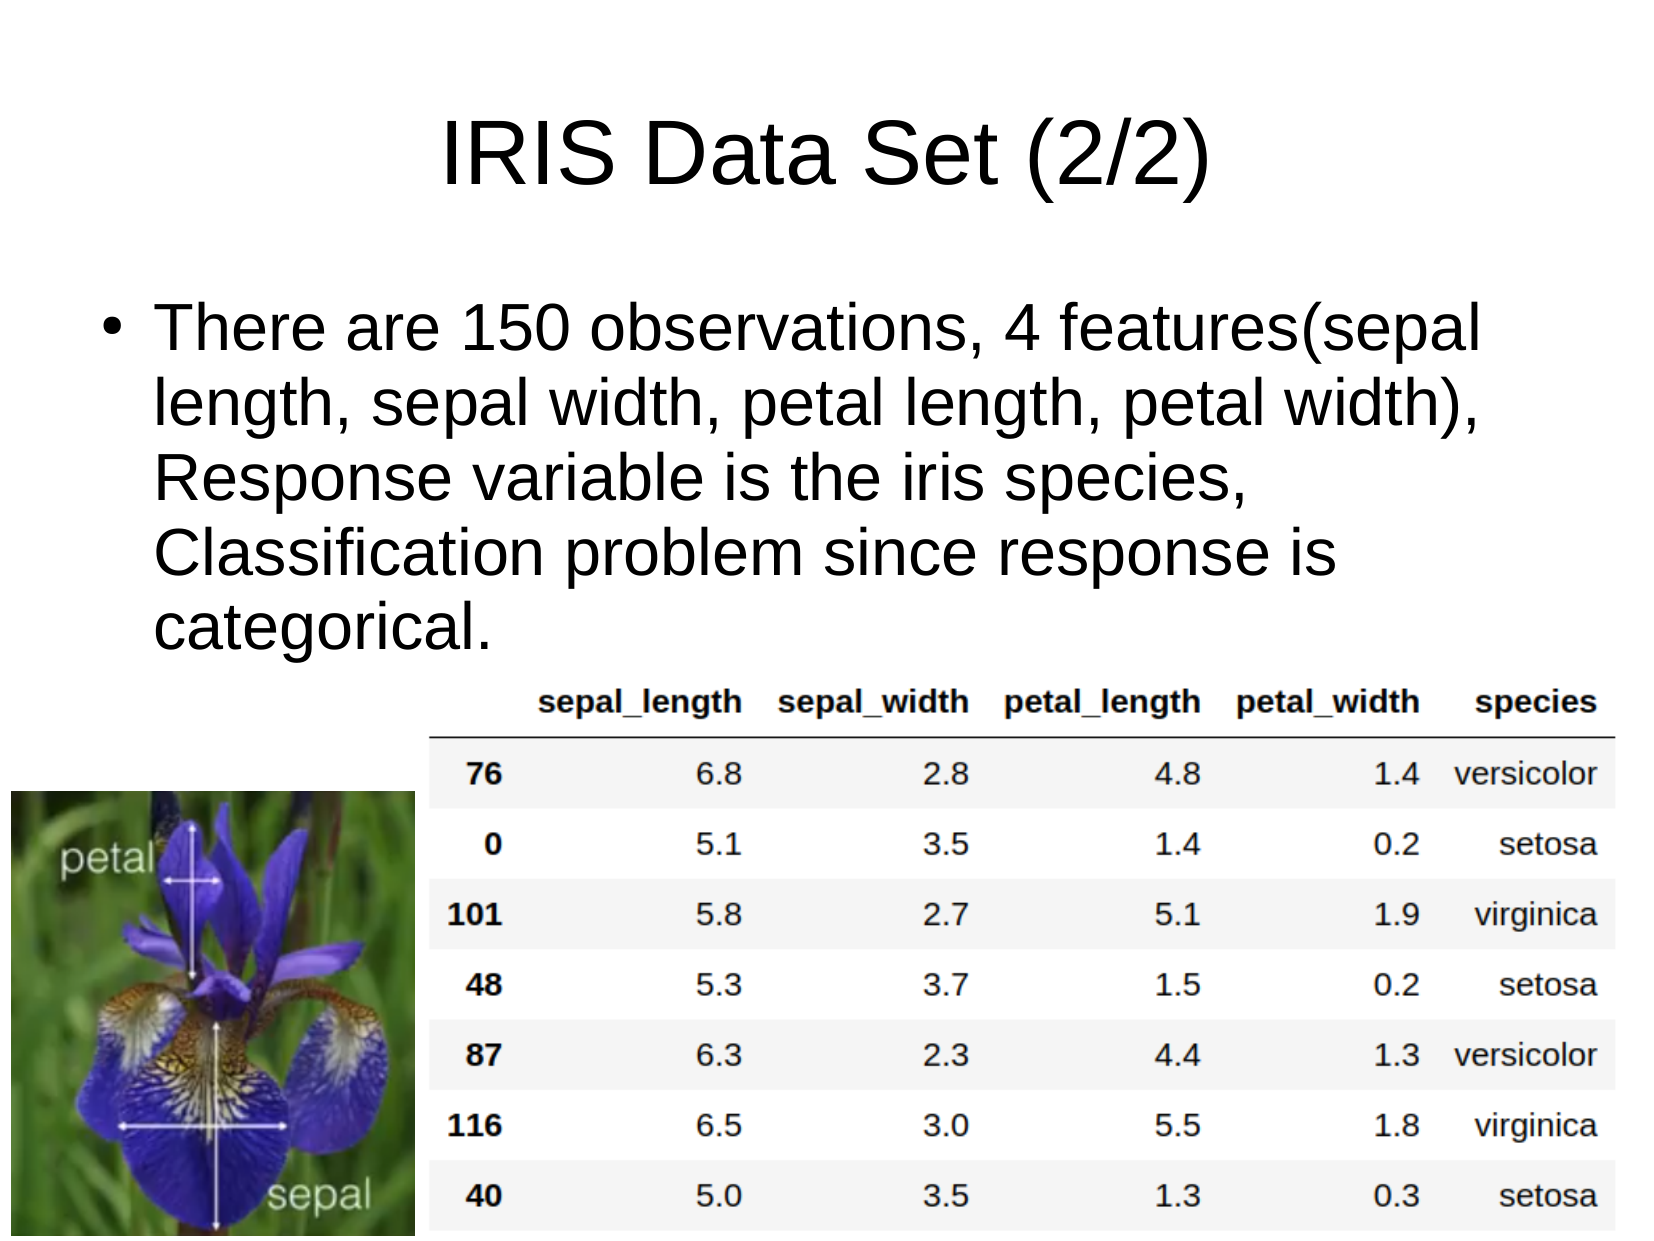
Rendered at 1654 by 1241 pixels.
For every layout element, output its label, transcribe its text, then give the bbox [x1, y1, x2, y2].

list There are 150 observations, 4 features(sepal length, sepal width, petal length, petal width), Response variable is the iris species, Classification problem since response is categorical. [82, 290, 1571, 791]
picture [11, 661, 1642, 1241]
title IRIS Data Set (2/2) [82, 49, 1571, 257]
